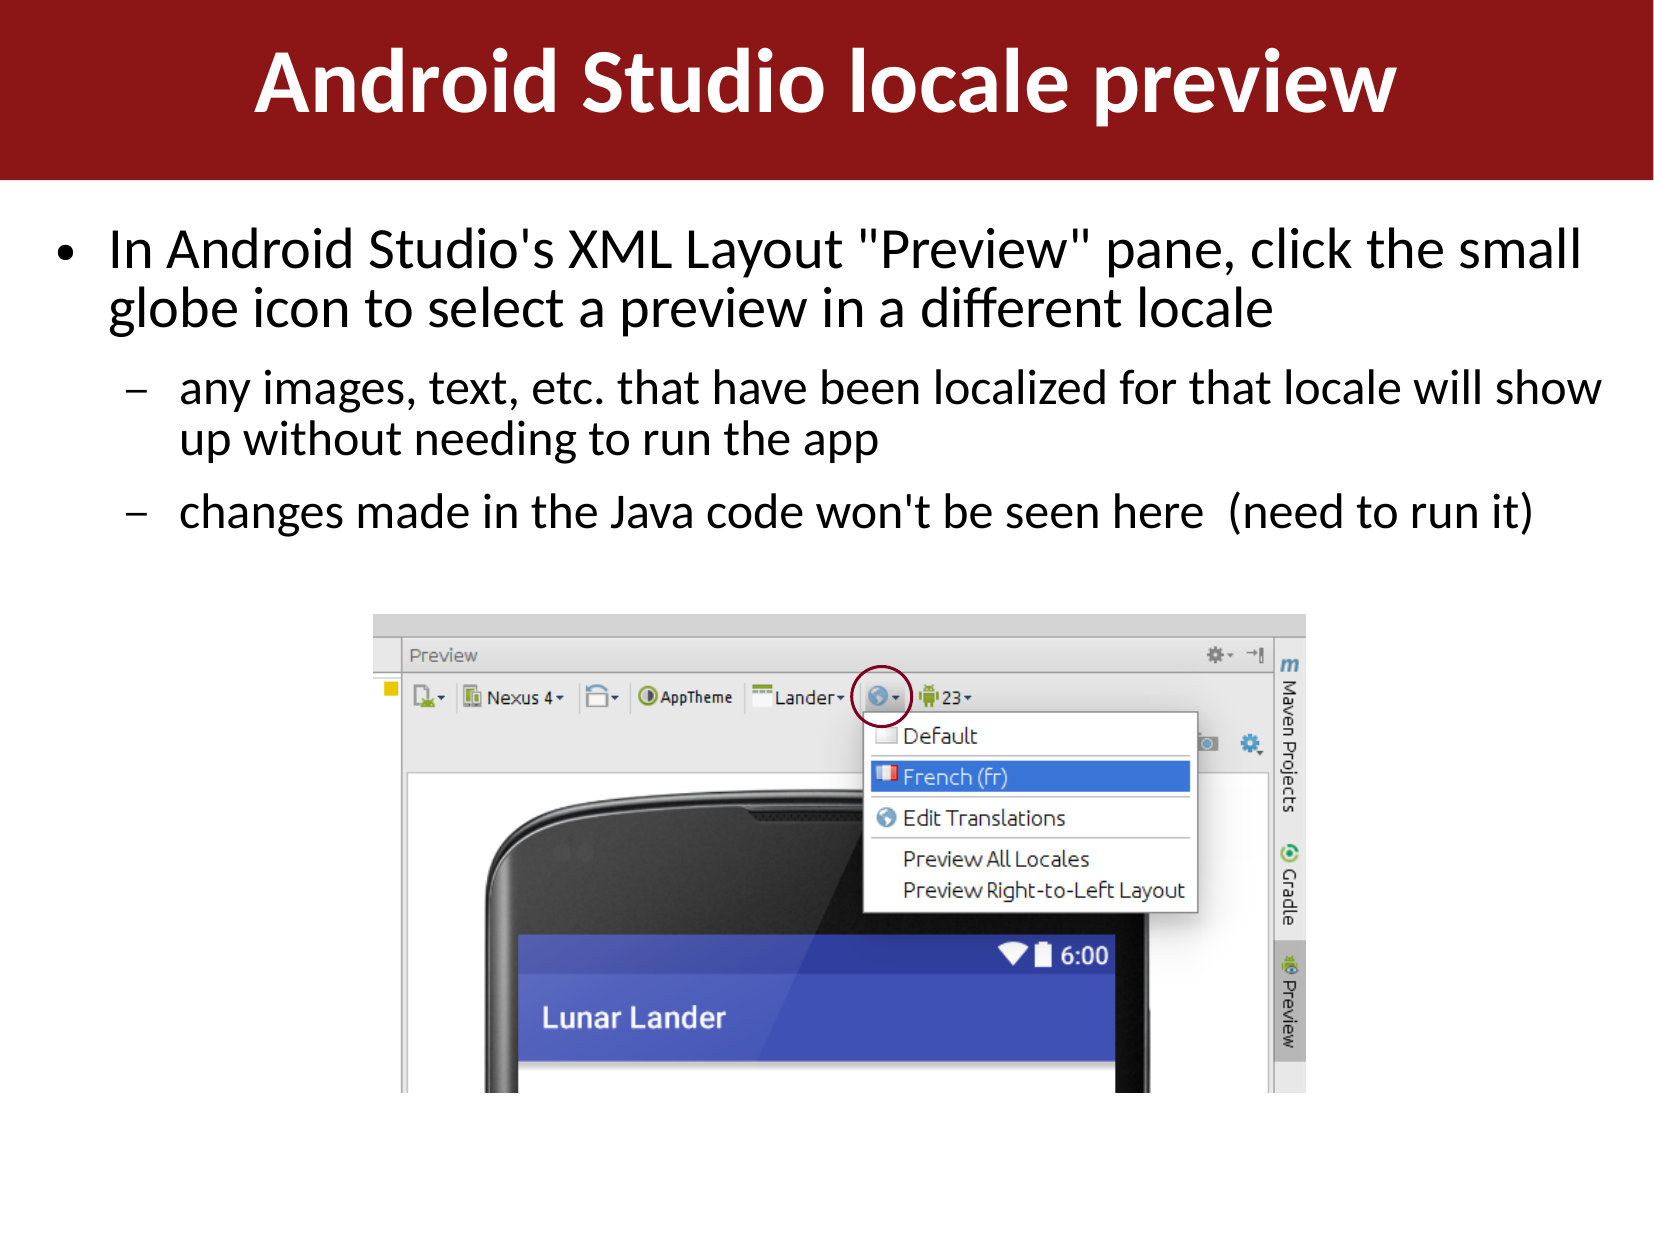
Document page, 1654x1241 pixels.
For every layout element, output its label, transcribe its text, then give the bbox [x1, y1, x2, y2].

picture [373, 614, 1306, 1093]
title Android Studio locale preview [0, 0, 1654, 181]
list In Android Studio's XML Layout "Preview" pane, click the small globe icon to select a preview in a different locale any images, text, etc. that have been localized for that locale will show up without needing to run the app changes made in the Java code won't be seen here (need to run it) [37, 225, 1636, 1186]
